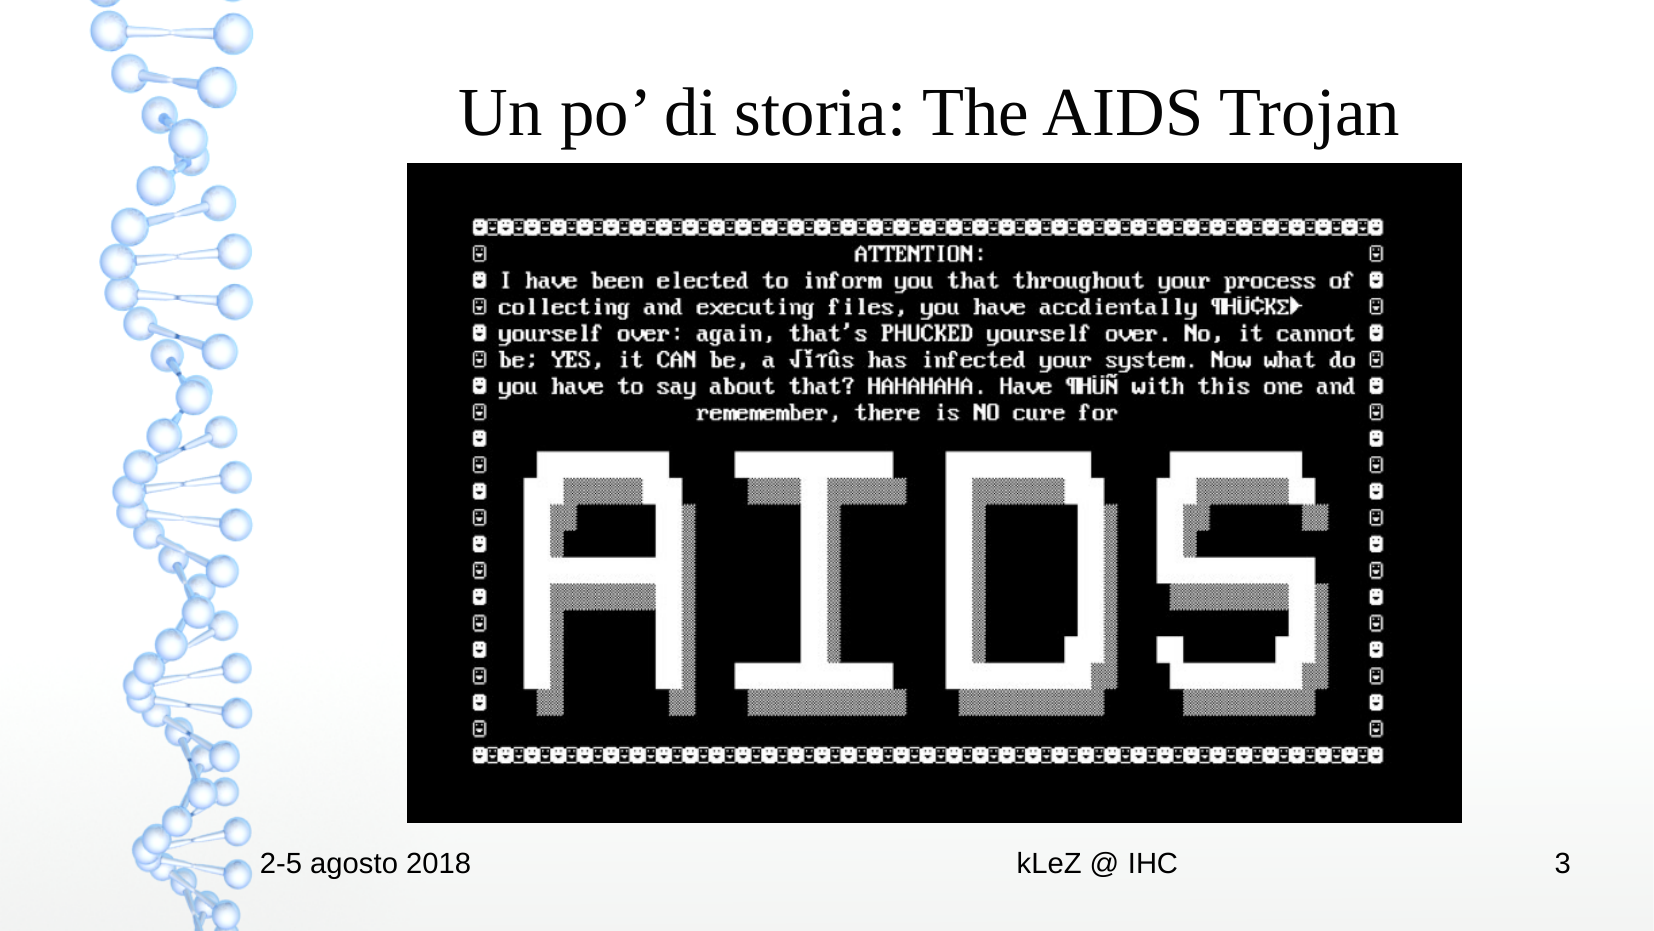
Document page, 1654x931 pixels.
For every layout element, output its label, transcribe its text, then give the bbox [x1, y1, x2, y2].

picture [0, 0, 1654, 931]
title Un po’ di storia: The AIDS Trojan [265, 35, 1595, 189]
